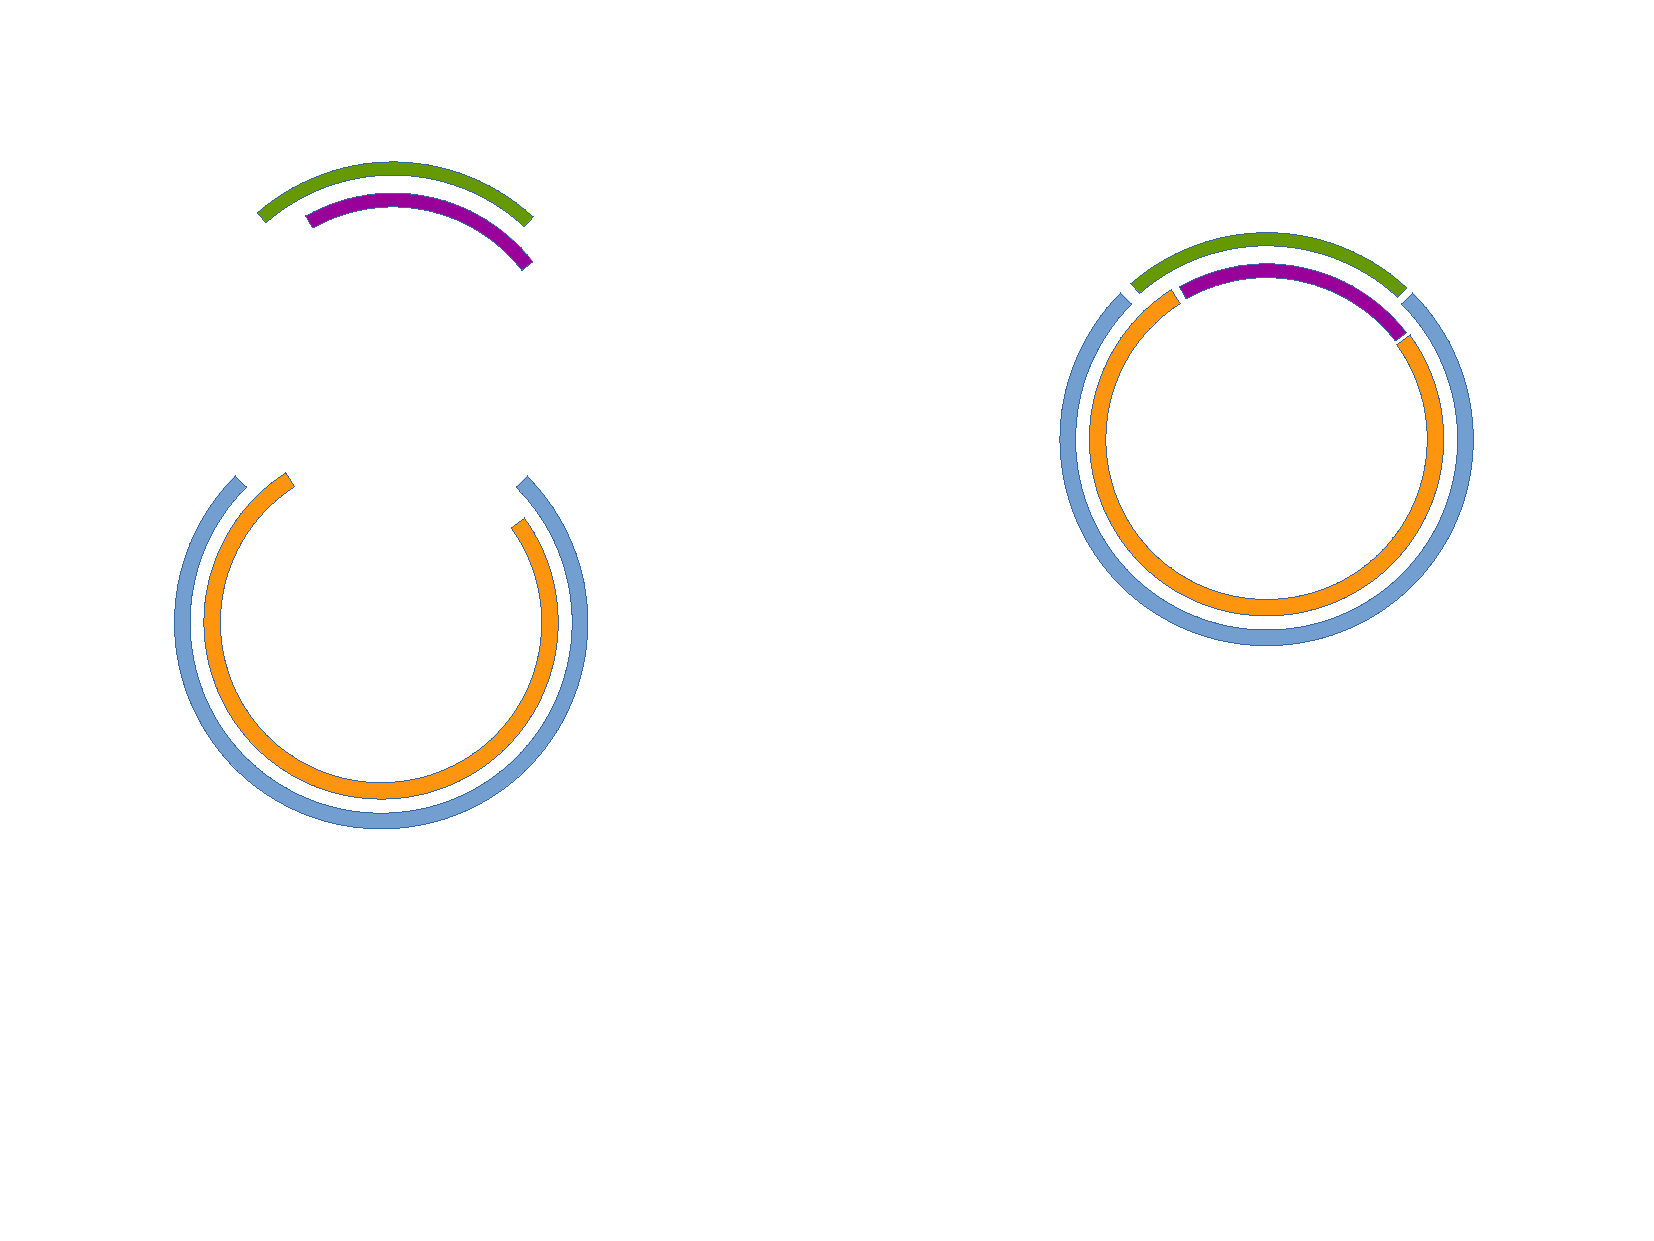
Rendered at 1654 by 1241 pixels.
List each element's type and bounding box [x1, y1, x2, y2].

text_box [257, 161, 534, 227]
text_box [1130, 232, 1407, 298]
text_box [1059, 292, 1474, 646]
text_box [1089, 289, 1444, 616]
text_box [1179, 263, 1407, 341]
text_box [203, 472, 559, 800]
text_box [174, 475, 588, 829]
text_box [305, 193, 533, 271]
